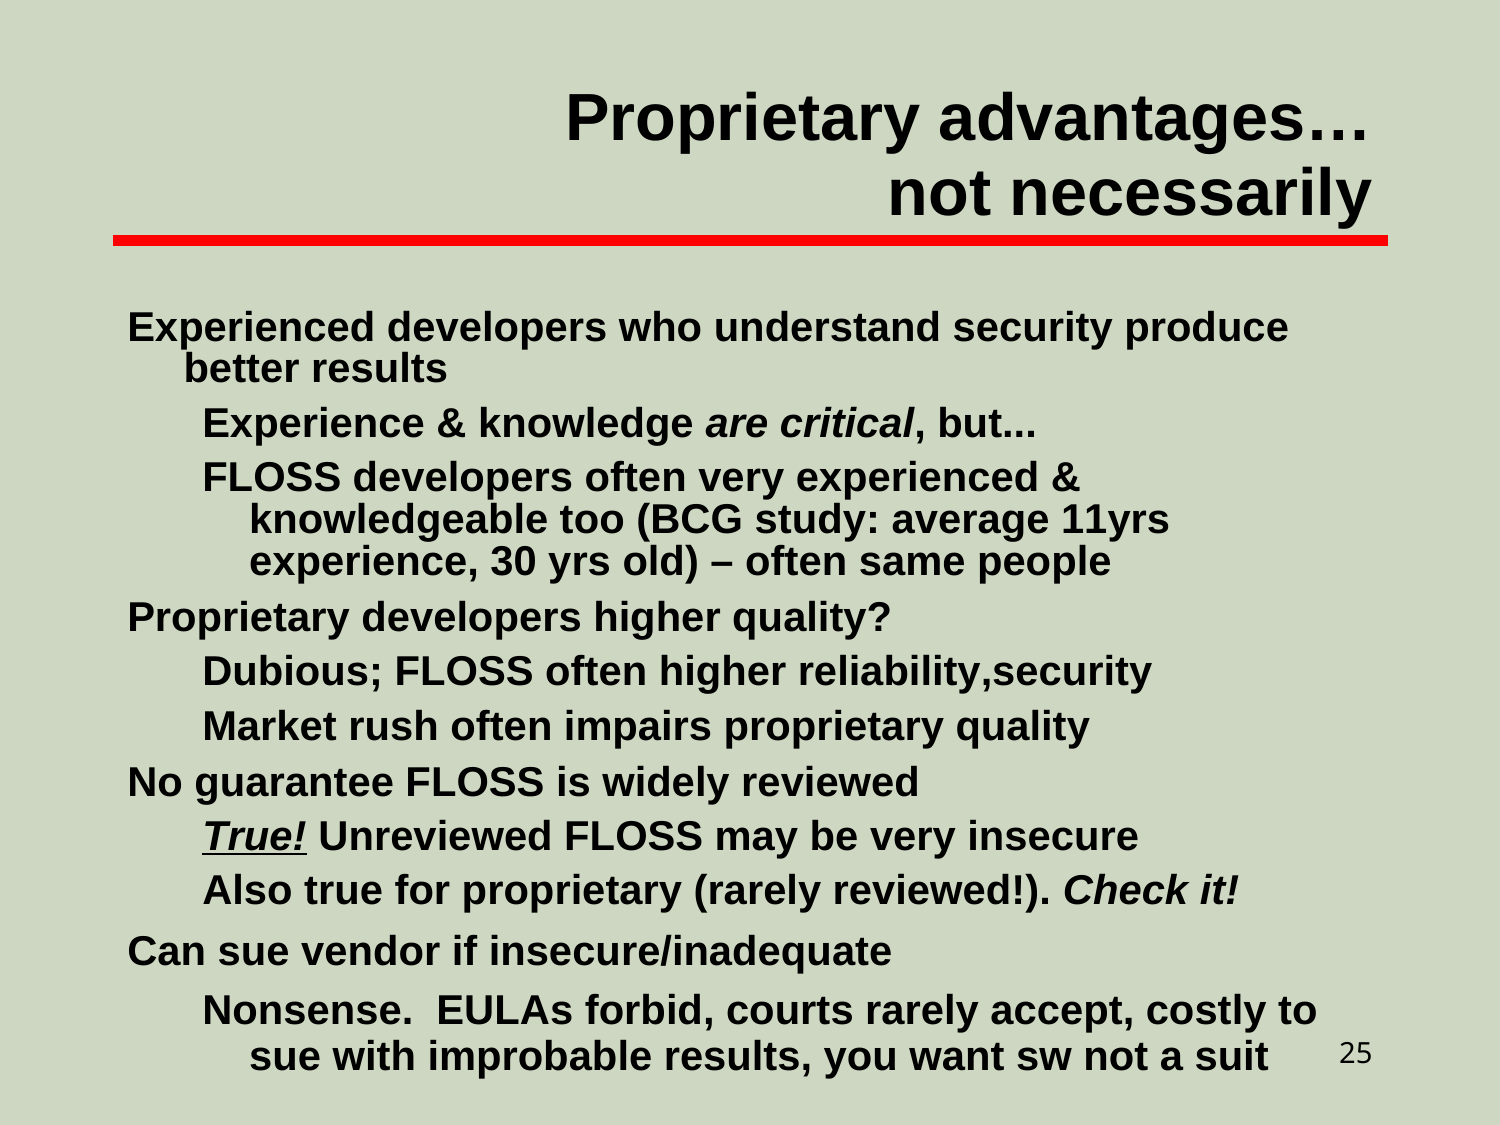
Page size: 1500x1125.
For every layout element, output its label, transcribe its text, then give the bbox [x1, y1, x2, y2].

title Proprietary advantages… not necessarily [337, 72, 1388, 238]
list Experienced developers who understand security produce better results Experience & knowledge are critical, but... FLOSS developers often very experienced & knowledgeable too (BCG study: average 11yrs experience, 30 yrs old) – often same people Proprietary developers higher quality? Dubious; FLOSS often higher reliability,security Market rush often impairs proprietary quality No guarantee FLOSS is widely reviewed True! Unreviewed FLOSS may be very insecure Also true for proprietary (rarely reviewed!). Check it! Can sue vendor if insecure/inadequate Nonsense. EULAs forbid, courts rarely accept, costly to sue with improbable results, you want sw not a suit [112, 299, 1388, 1092]
